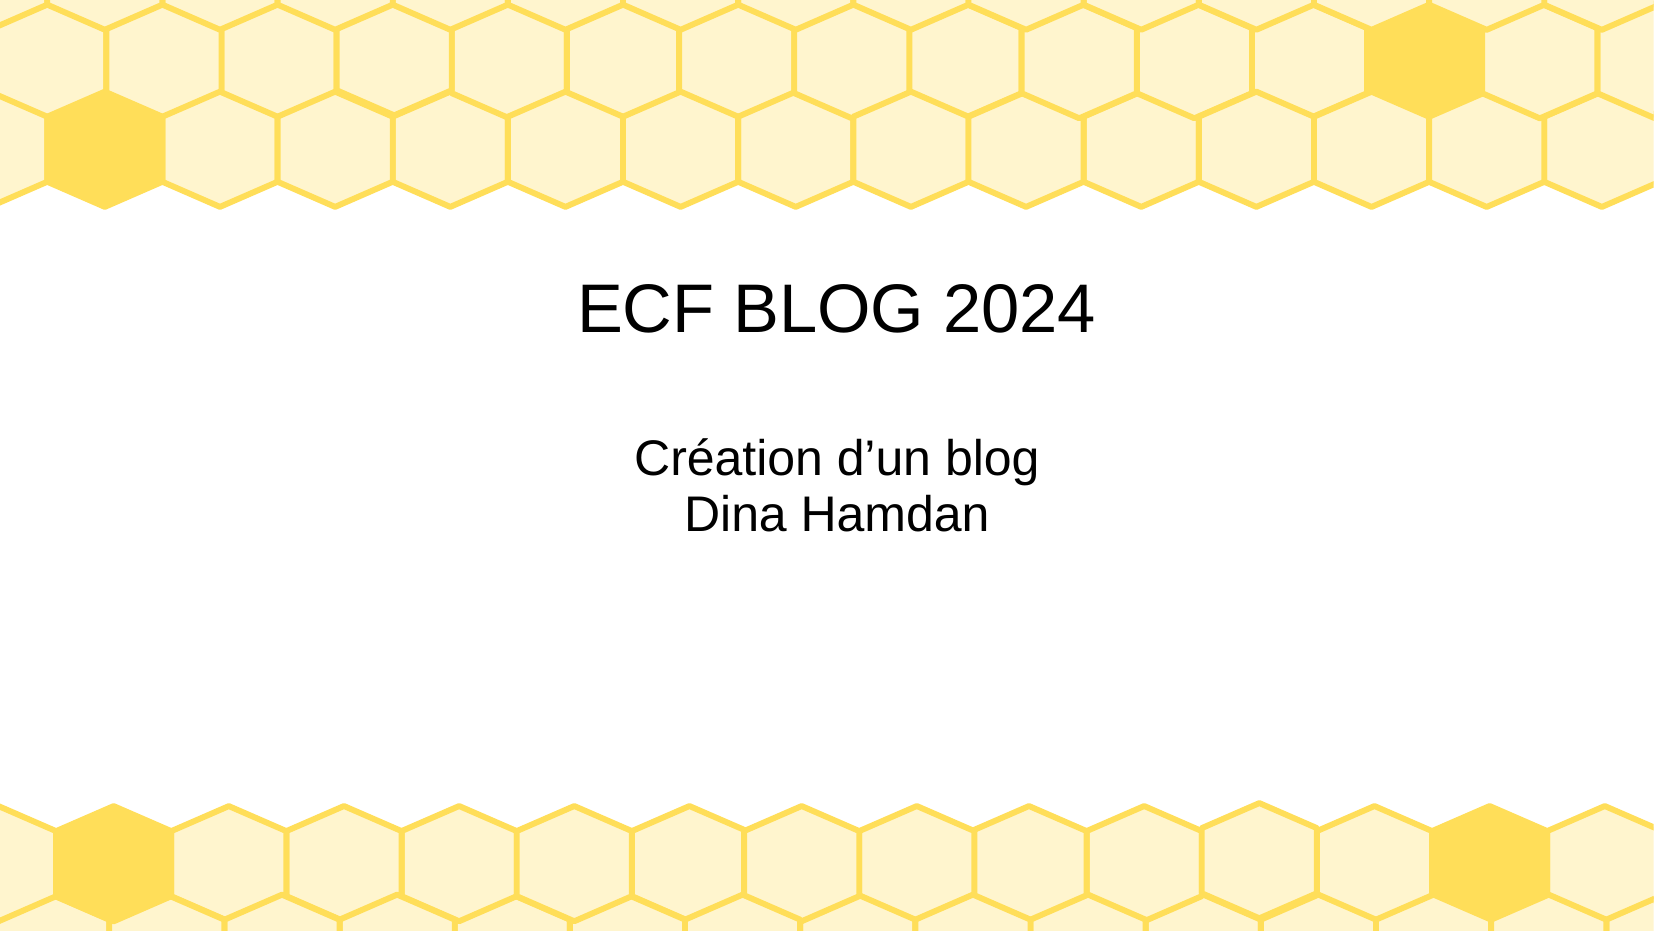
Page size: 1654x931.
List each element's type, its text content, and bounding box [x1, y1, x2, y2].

subtitle Création d’un blog Dina Hamdan [98, 412, 1576, 561]
title ECF BLOG 2024 [98, 205, 1576, 412]
